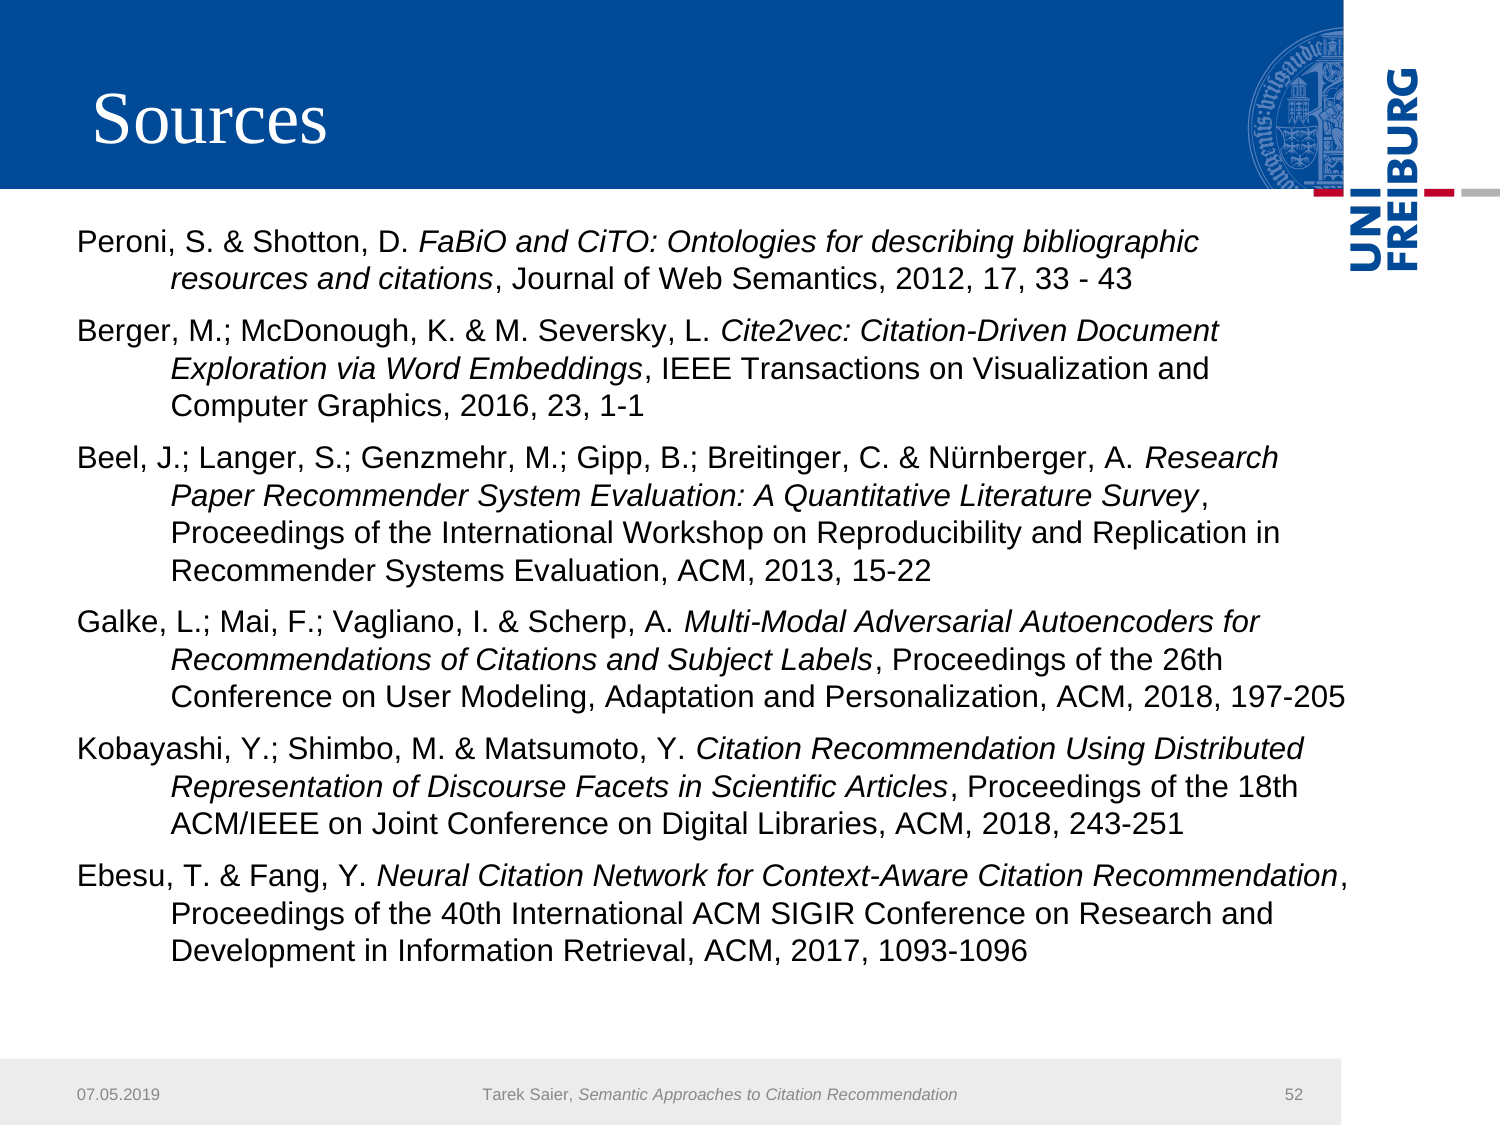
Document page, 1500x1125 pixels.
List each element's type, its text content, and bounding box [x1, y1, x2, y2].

title Sources [76, 49, 1235, 178]
picture [0, 0, 1500, 271]
list Peroni, S. & Shotton, D. FaBiO and CiTO: Ontologies for describing bibliographic resources and citations, Journal of Web Semantics, 2012, 17, 33 - 43 Berger, M.; McDonough, K. & M. Seversky, L. Cite2vec: Citation-Driven Document Exploration via Word Embeddings, IEEE Transactions on Visualization and Computer Graphics, 2016, 23, 1-1 Beel, J.; Langer, S.; Genzmehr, M.; Gipp, B.; Breitinger, C. & Nürnberger, A. Research Paper Recommender System Evaluation: A Quantitative Literature Survey, Proceedings of the International Workshop on Reproducibility and Replication in Recommender Systems Evaluation, ACM, 2013, 15-22 Galke, L.; Mai, F.; Vagliano, I. & Scherp, A. Multi-Modal Adversarial Autoencoders for Recommendations of Citations and Subject Labels, Proceedings of the 26th Conference on User Modeling, Adaptation and Personalization, ACM, 2018, 197-205 Kobayashi, Y.; Shimbo, M. & Matsumoto, Y. Citation Recommendation Using Distributed Representation of Discourse Facets in Scientific Articles, Proceedings of the 18th ACM/IEEE on Joint Conference on Digital Libraries, ACM, 2018, 243-251 Ebesu, T. & Fang, Y. Neural Citation Network for Context-Aware Citation Recommendation, Proceedings of the 40th International ACM SIGIR Conference on Research and Development in Information Retrieval, ACM, 2017, 1093-1096 [76, 221, 1388, 1010]
